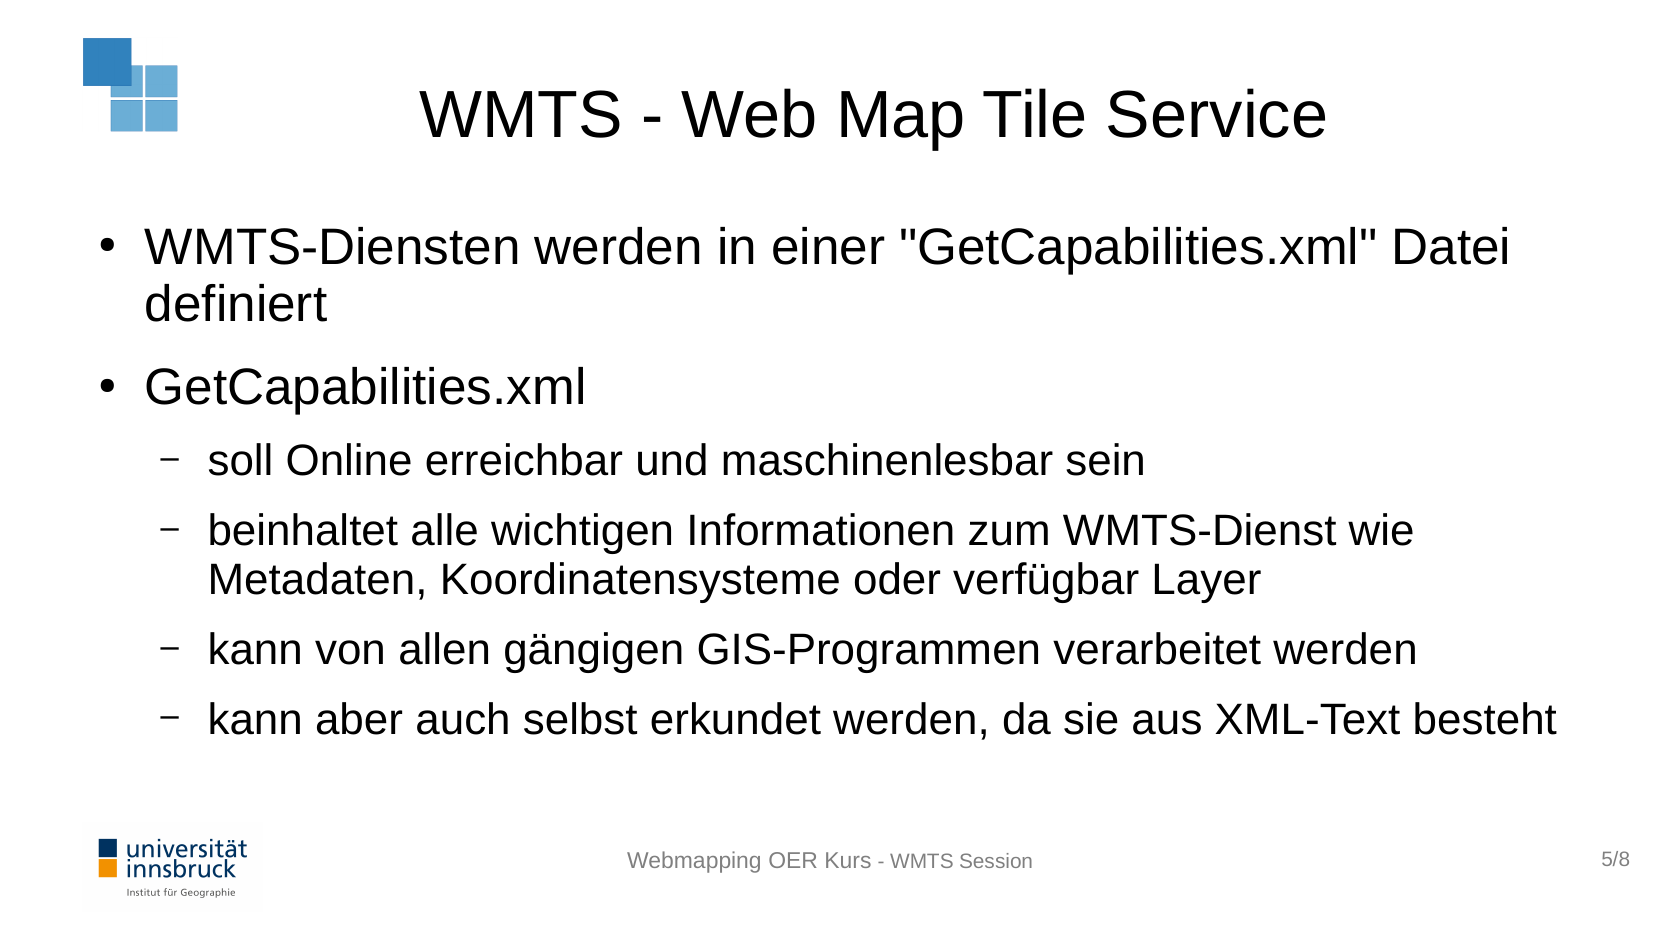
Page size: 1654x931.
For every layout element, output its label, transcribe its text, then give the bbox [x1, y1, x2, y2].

picture [82, 37, 178, 132]
list WMTS-Diensten werden in einer "GetCapabilities.xml" Datei definiert GetCapabilities.xml soll Online erreichbar und maschinenlesbar sein beinhaltet alle wichtigen Informationen zum WMTS-Dienst wie Metadaten, Koordinatensysteme oder verfügbar Layer kann von allen gängigen GIS-Programmen verarbeitet werden kann aber auch selbst erkundet werden, da sie aus XML-Text besteht [82, 217, 1571, 758]
picture [82, 822, 263, 912]
title WMTS - Web Map Tile Service [206, 37, 1542, 193]
